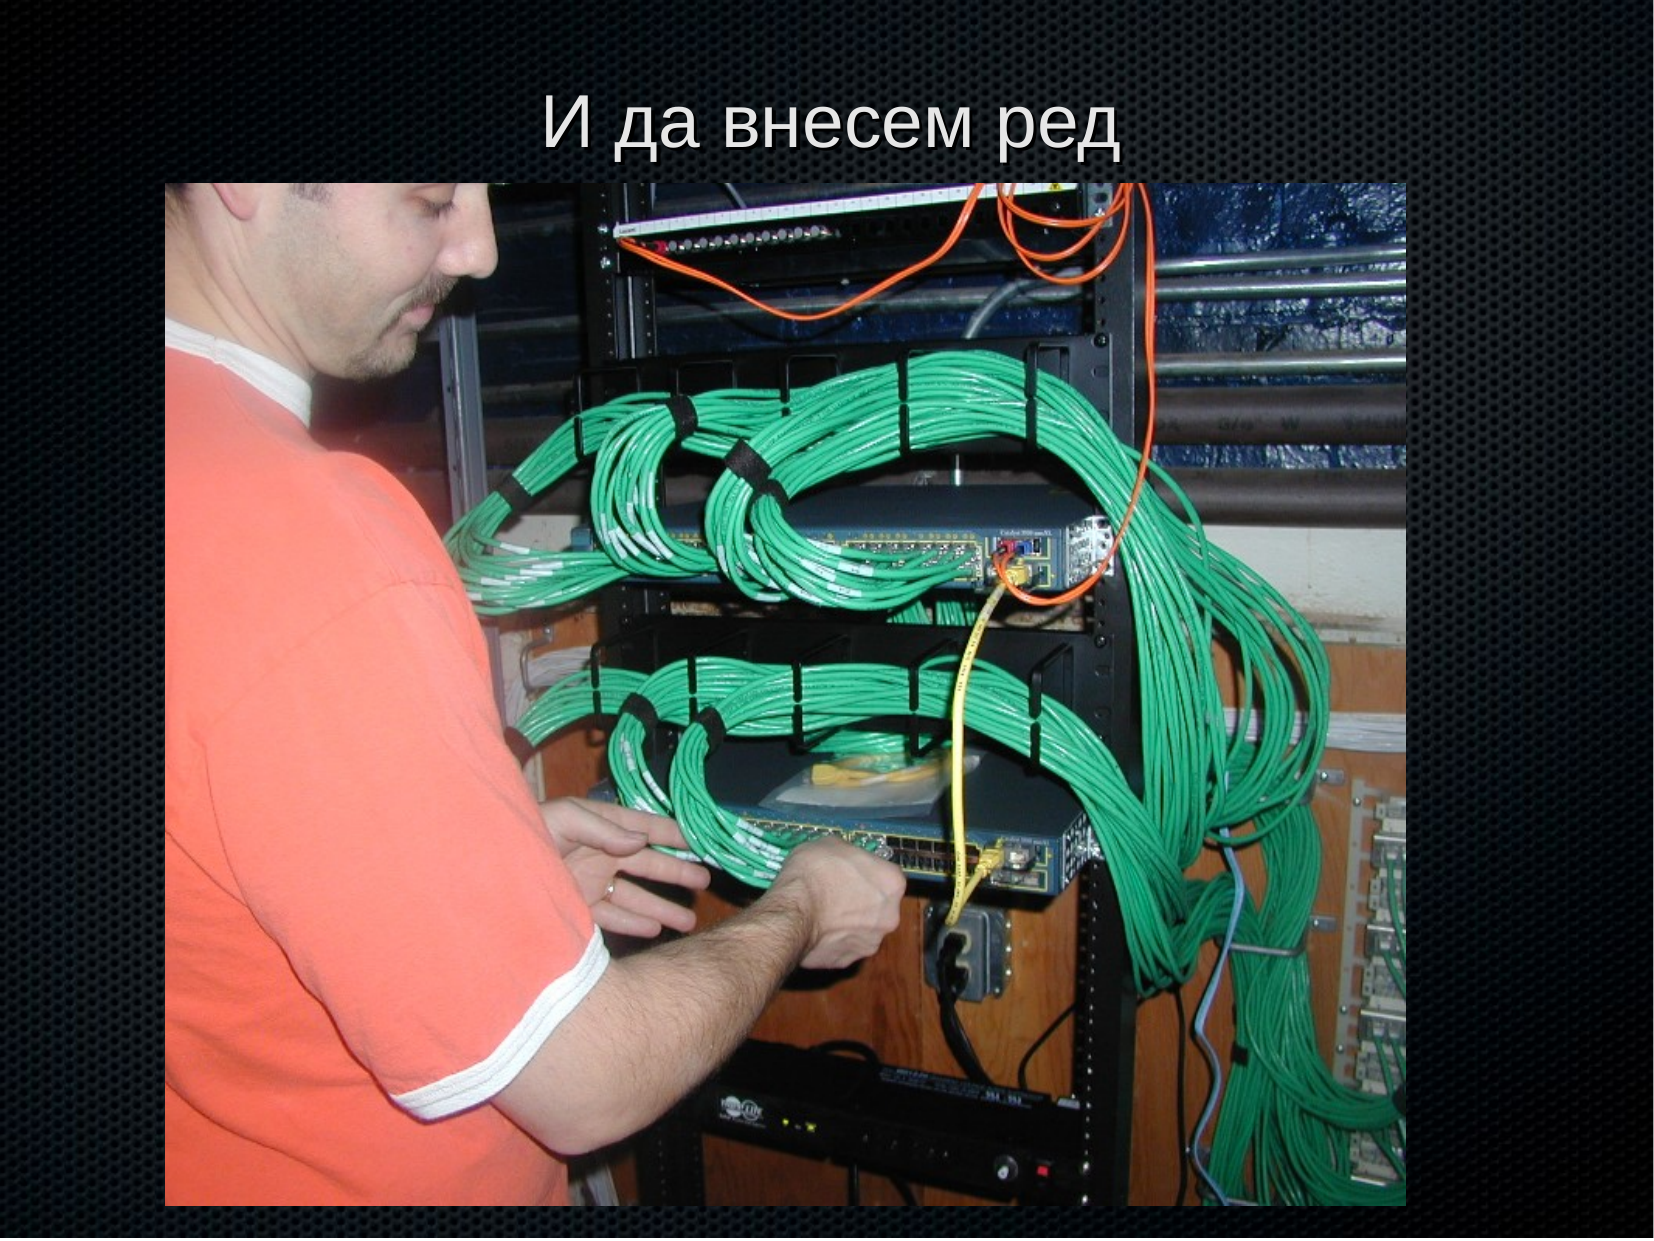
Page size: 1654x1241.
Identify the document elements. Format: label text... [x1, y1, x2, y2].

title И да внесем ред [86, 25, 1576, 218]
picture [0, 0, 1654, 1238]
